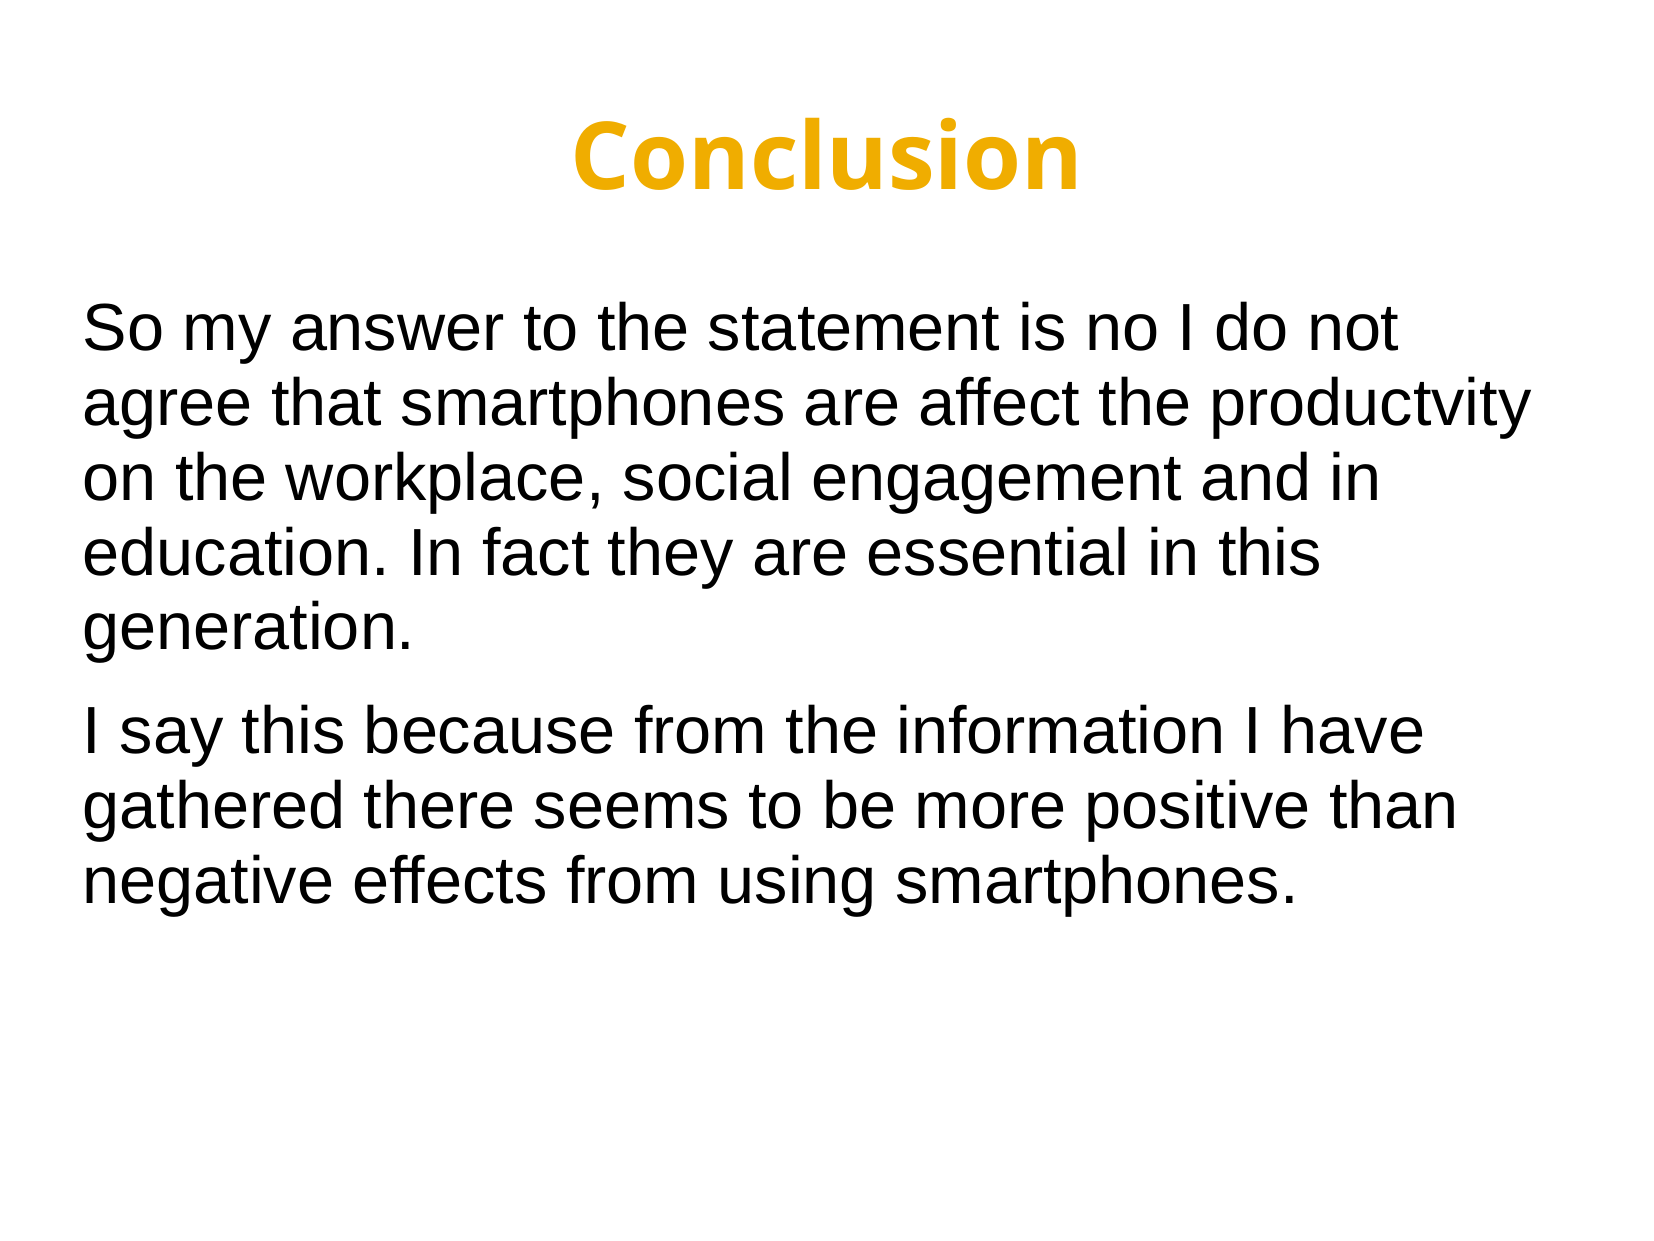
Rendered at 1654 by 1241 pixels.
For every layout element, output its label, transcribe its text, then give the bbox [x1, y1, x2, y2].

list So my answer to the statement is no I do not agree that smartphones are affect the productvity on the workplace, social engagement and in education. In fact they are essential in this generation. I say this because from the information I have gathered there seems to be more positive than negative effects from using smartphones. [82, 290, 1571, 918]
title Conclusion [82, 49, 1571, 257]
